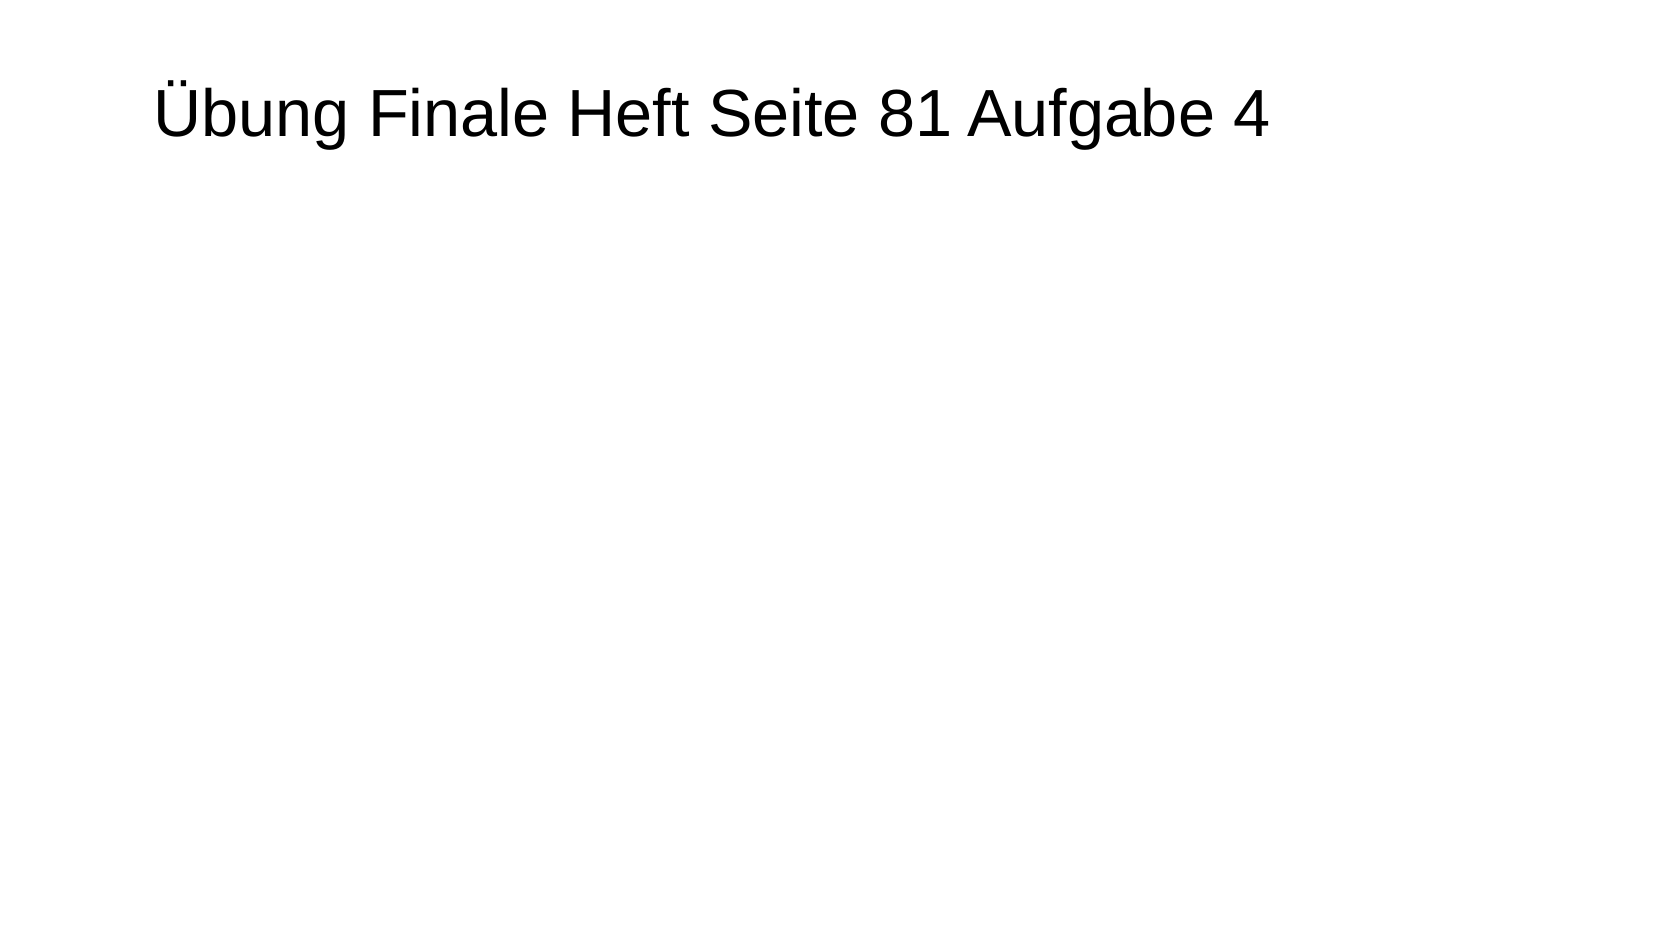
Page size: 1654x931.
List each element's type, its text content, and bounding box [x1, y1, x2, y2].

list Übung Finale Heft Seite 81 Aufgabe 4 [82, 76, 1571, 251]
